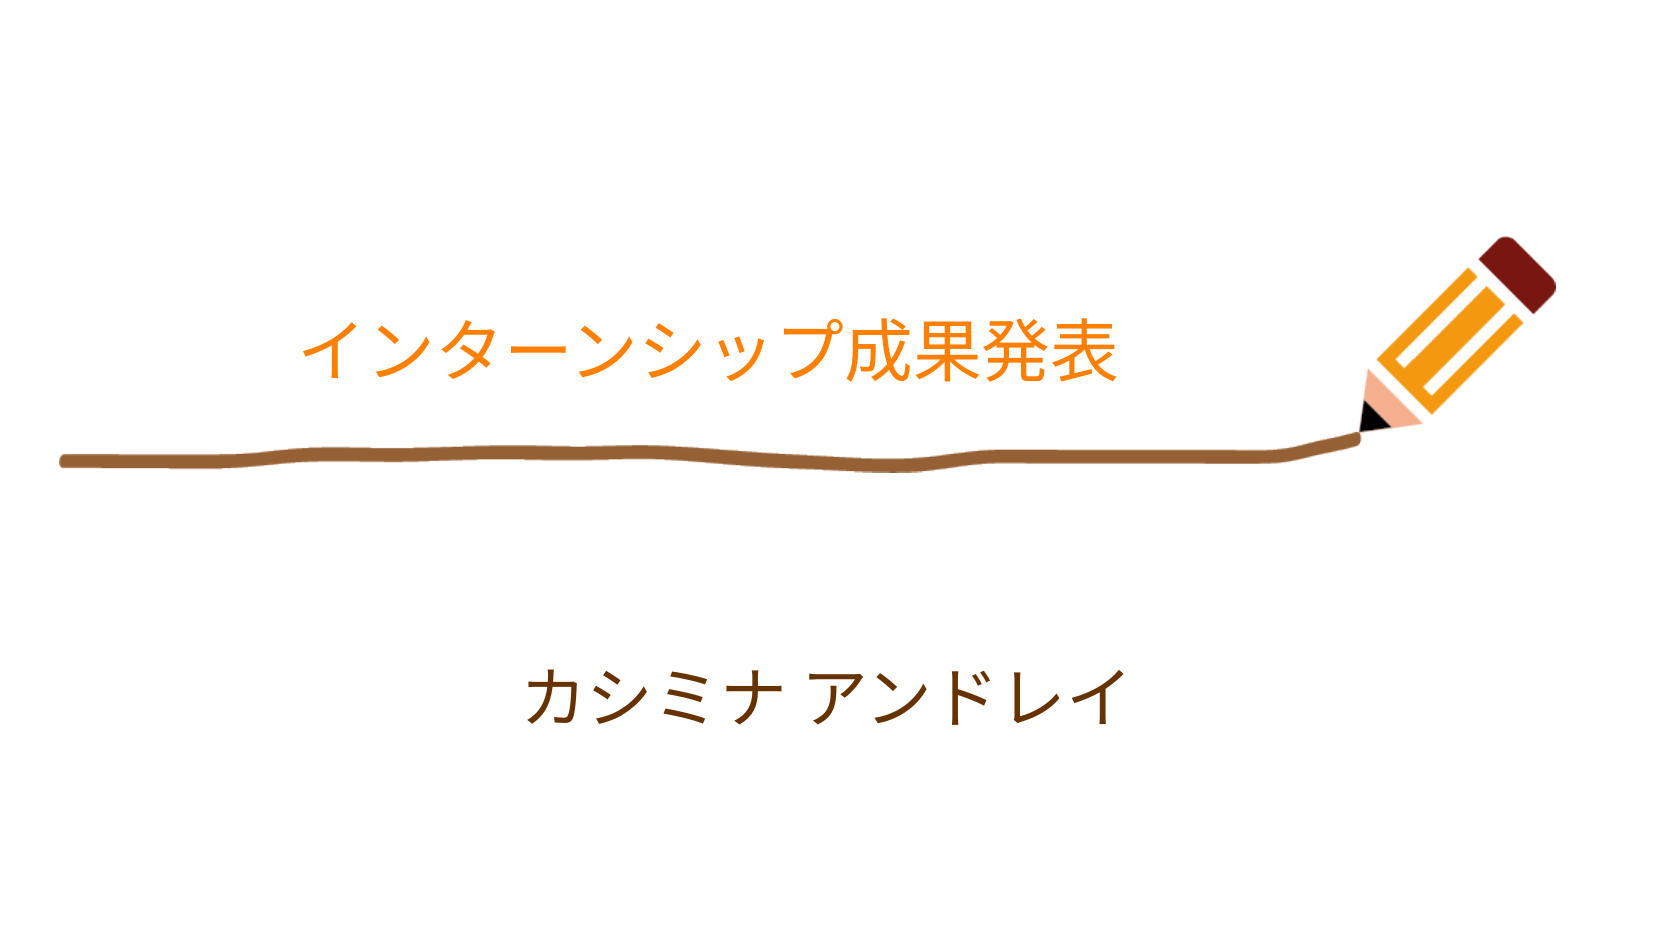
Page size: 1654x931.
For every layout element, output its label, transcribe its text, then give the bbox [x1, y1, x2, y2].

title インターンシップ成果発表 [88, 265, 1329, 429]
picture [59, 236, 1556, 473]
subtitle カシミナ アンドレイ [88, 501, 1565, 886]
